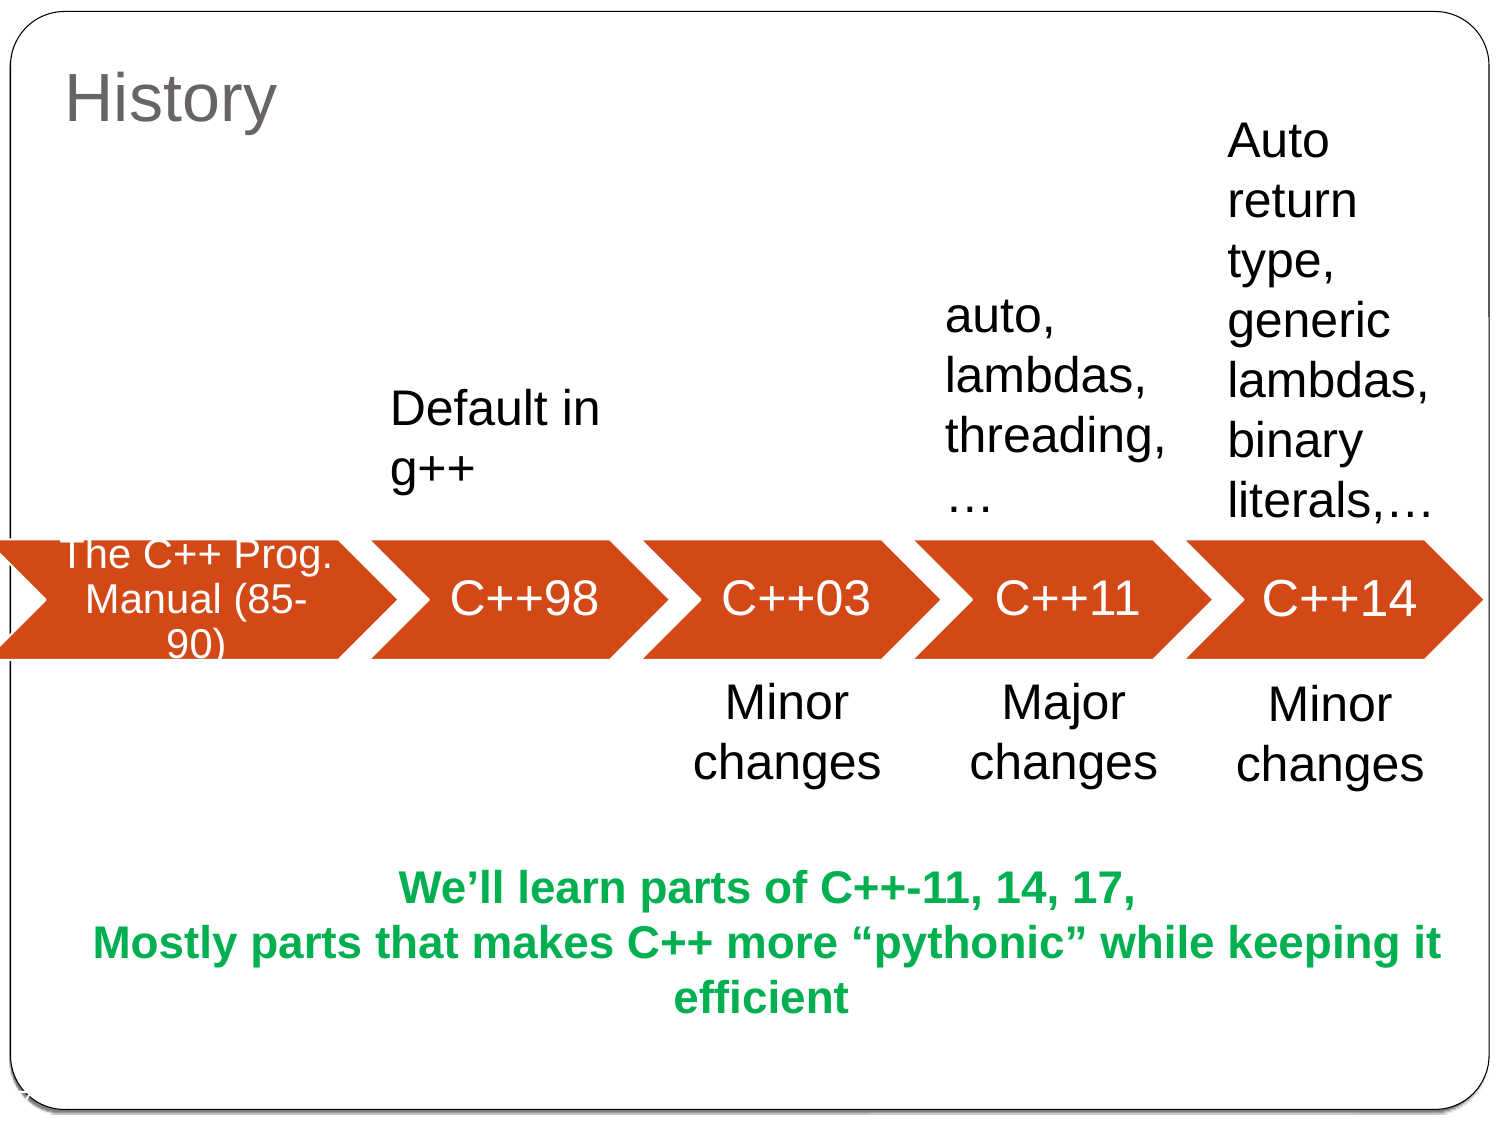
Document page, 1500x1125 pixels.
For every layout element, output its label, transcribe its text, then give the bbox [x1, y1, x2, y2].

slide_number <number> [0, 1074, 50, 1125]
text_box Minor changes [1192, 663, 1468, 799]
text_box Minor changes [649, 662, 925, 798]
text_box C++03 [640, 539, 942, 661]
text_box auto, lambdas, threading,… [930, 274, 1193, 530]
text_box C++14 [1183, 539, 1486, 661]
text_box Major changes [926, 662, 1202, 798]
text_box We’ll learn parts of C++-11, 14, 17, Mostly parts that makes C++ more “pythonic” while keeping it efficient [67, 849, 1468, 1038]
text_box Auto return type, generic lambdas, binary literals,… [1212, 99, 1475, 535]
text_box The C++ Prog. Manual (85-90) [0, 539, 399, 661]
title History [50, 45, 1450, 150]
text_box C++11 [911, 539, 1214, 661]
text_box Default in g++ [374, 368, 675, 503]
text_box C++98 [368, 539, 671, 661]
